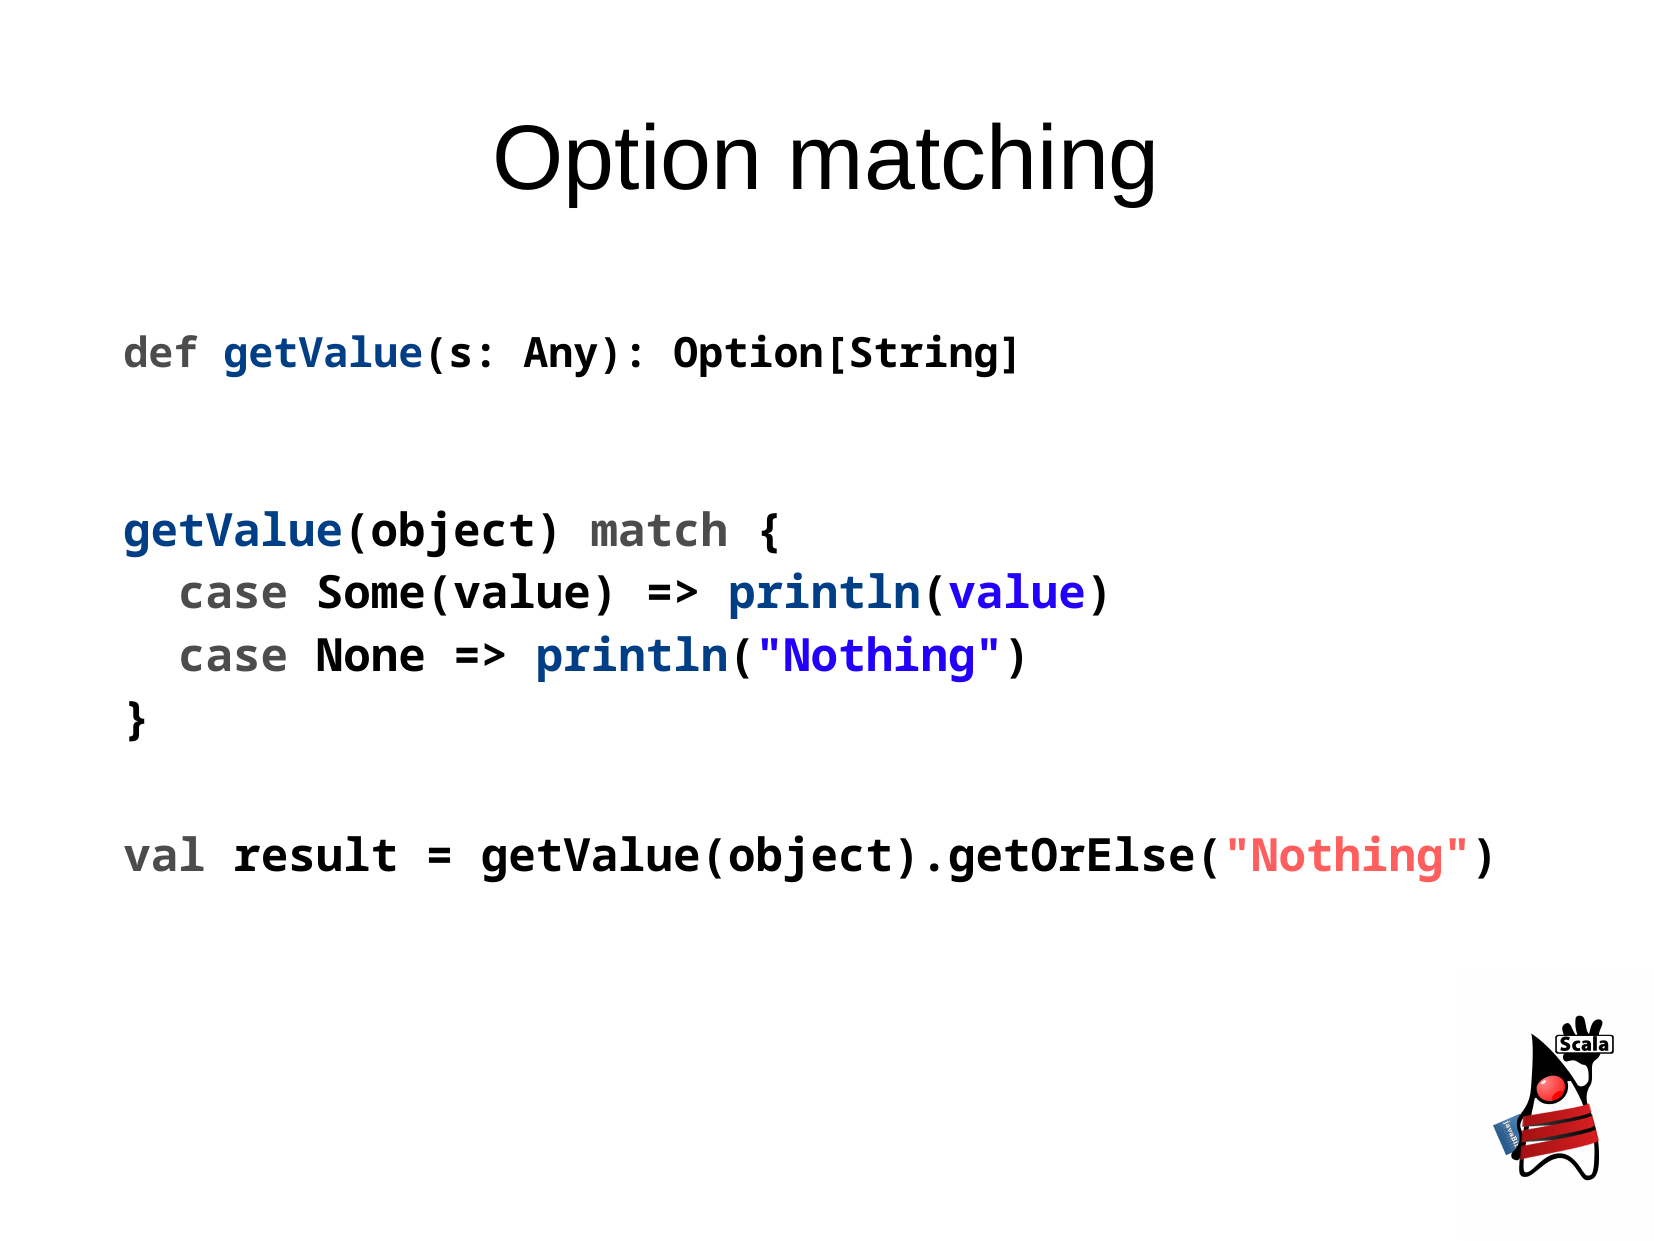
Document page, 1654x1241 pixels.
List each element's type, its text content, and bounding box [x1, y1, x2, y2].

text_box val result = getValue(object).getOrElse("Nothing") [108, 815, 1647, 883]
text_box getValue(object) match { case Some(value) => println(value) case None => println("Nothing") } [53, 490, 1516, 712]
text_box def getValue(s: Any): Option[String] [108, 315, 1384, 378]
text_box Option matching [82, 56, 1571, 250]
